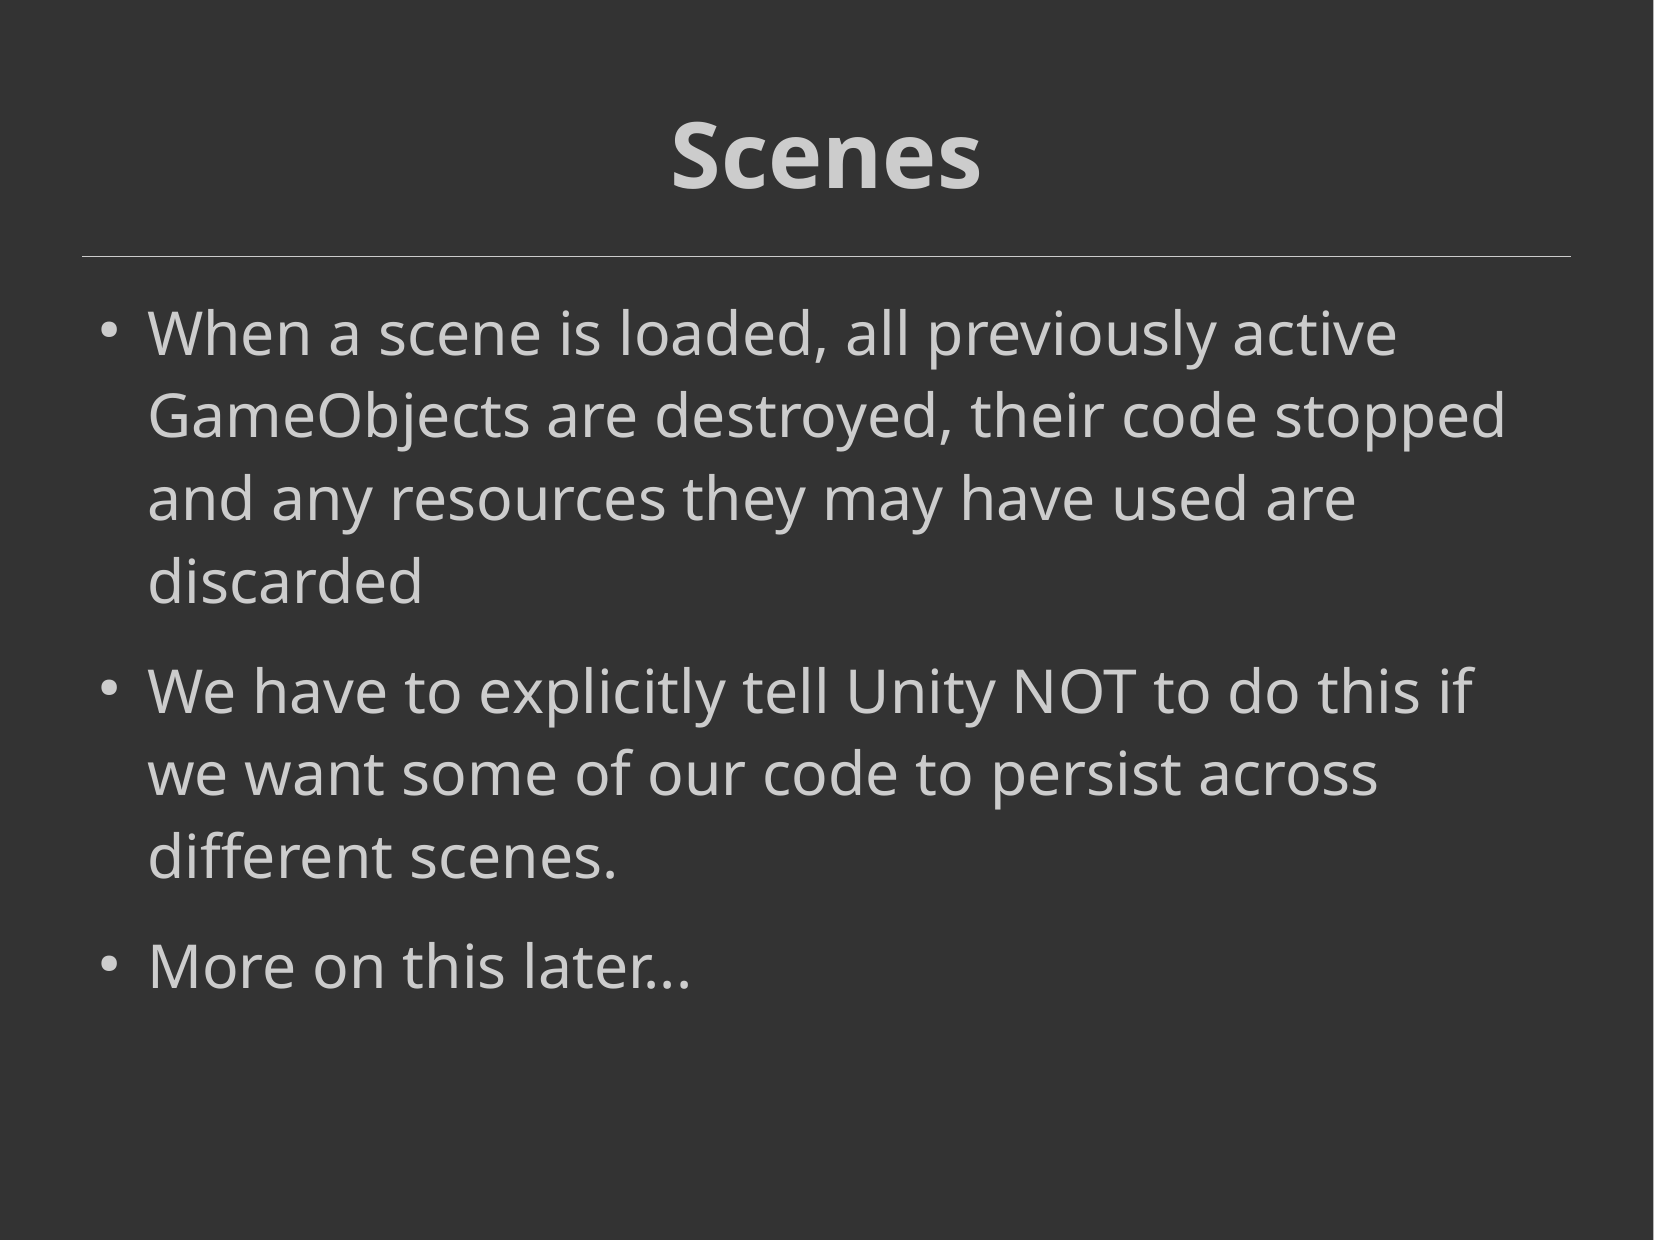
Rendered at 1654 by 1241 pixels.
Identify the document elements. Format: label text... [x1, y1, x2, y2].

title Scenes [82, 49, 1571, 257]
list When a scene is loaded, all previously active GameObjects are destroyed, their code stopped and any resources they may have used are discarded We have to explicitly tell Unity NOT to do this if we want some of our code to persist across different scenes. More on this later... [82, 290, 1571, 1010]
